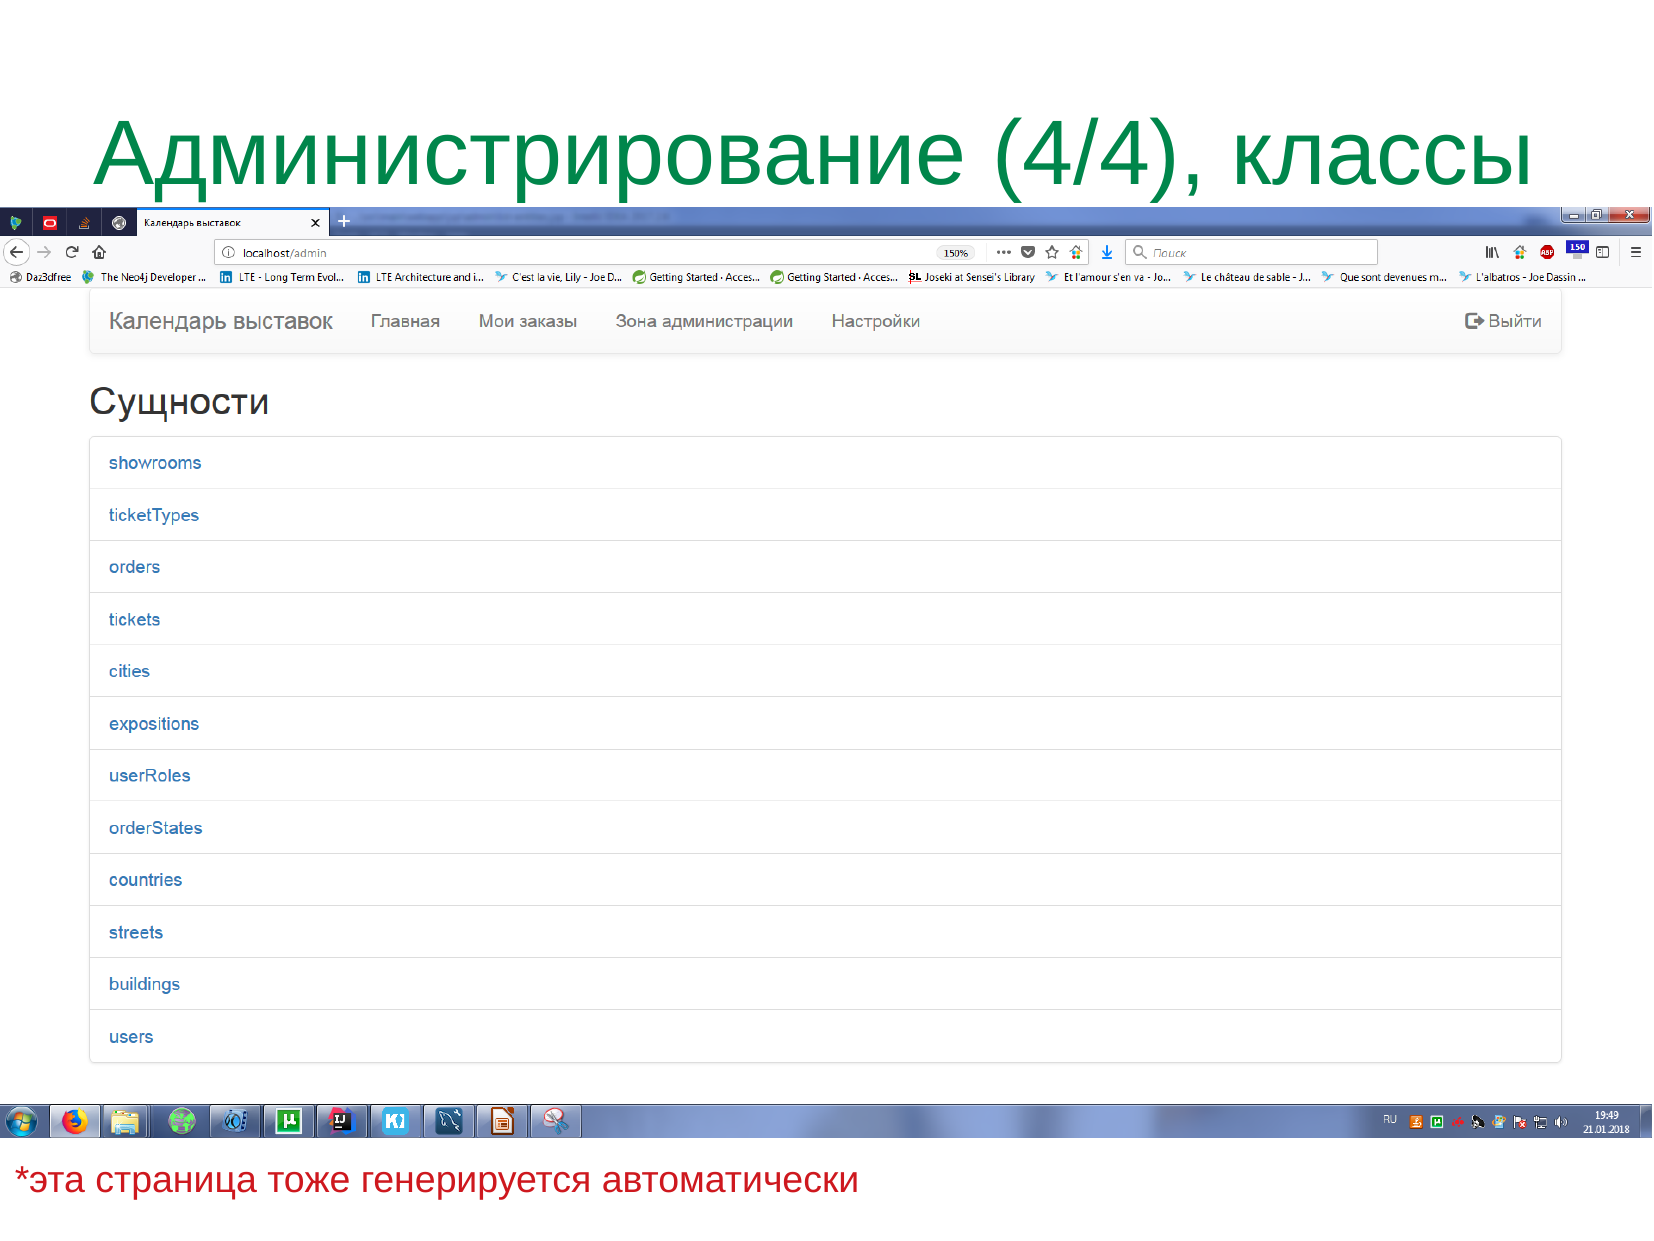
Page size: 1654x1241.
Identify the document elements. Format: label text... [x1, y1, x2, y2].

text_box *эта страница тоже генерируется автоматически [0, 1151, 1654, 1208]
title Администрирование (4/4), классы [59, 49, 1571, 207]
picture [0, 207, 1652, 1138]
